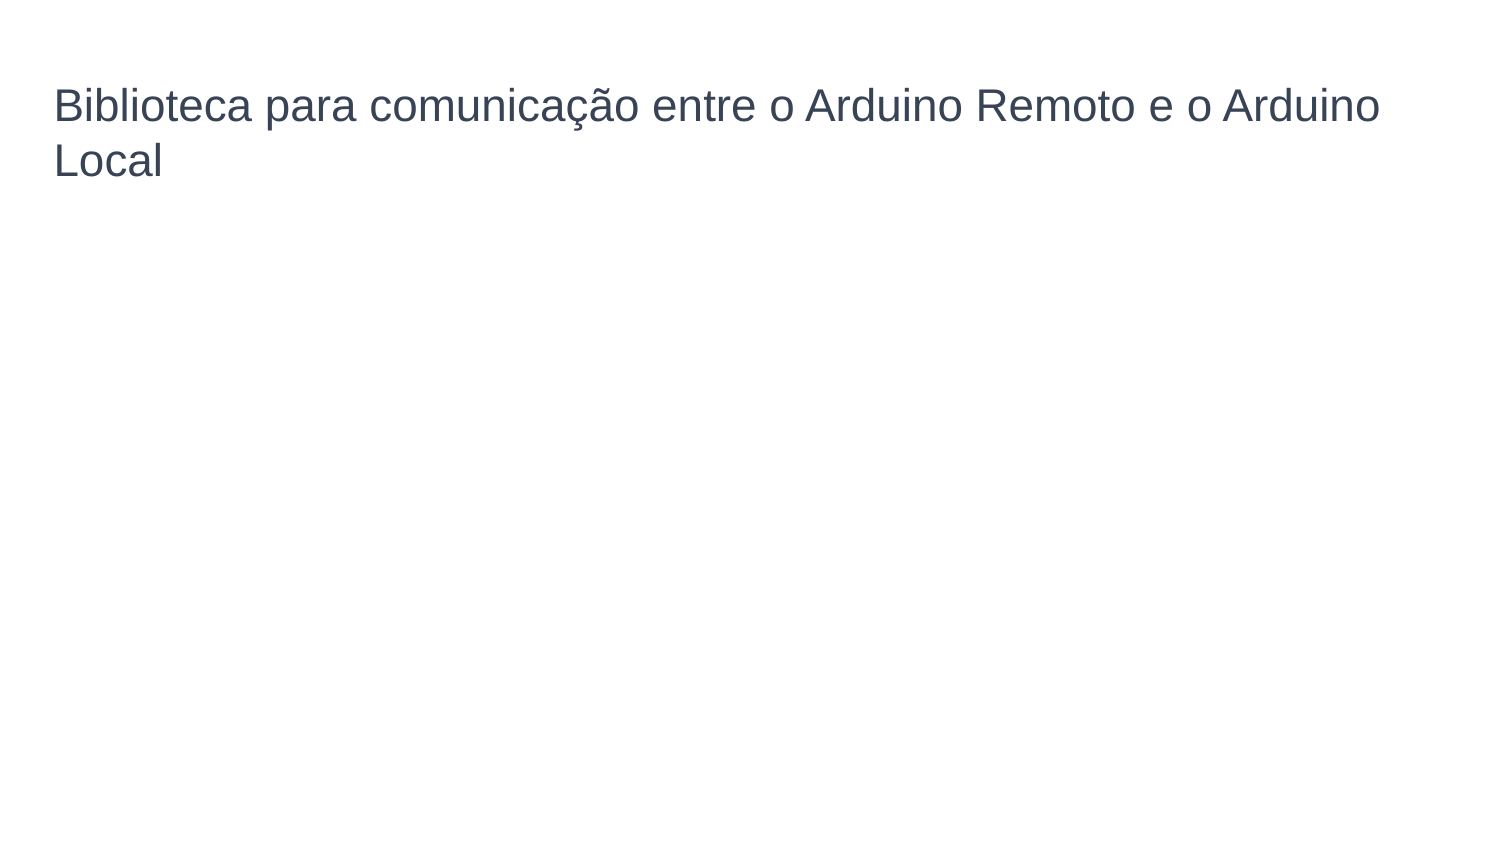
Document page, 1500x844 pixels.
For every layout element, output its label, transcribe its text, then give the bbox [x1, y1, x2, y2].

title Biblioteca para comunicação entre o Arduino Remoto e o Arduino Local [38, 60, 1451, 217]
